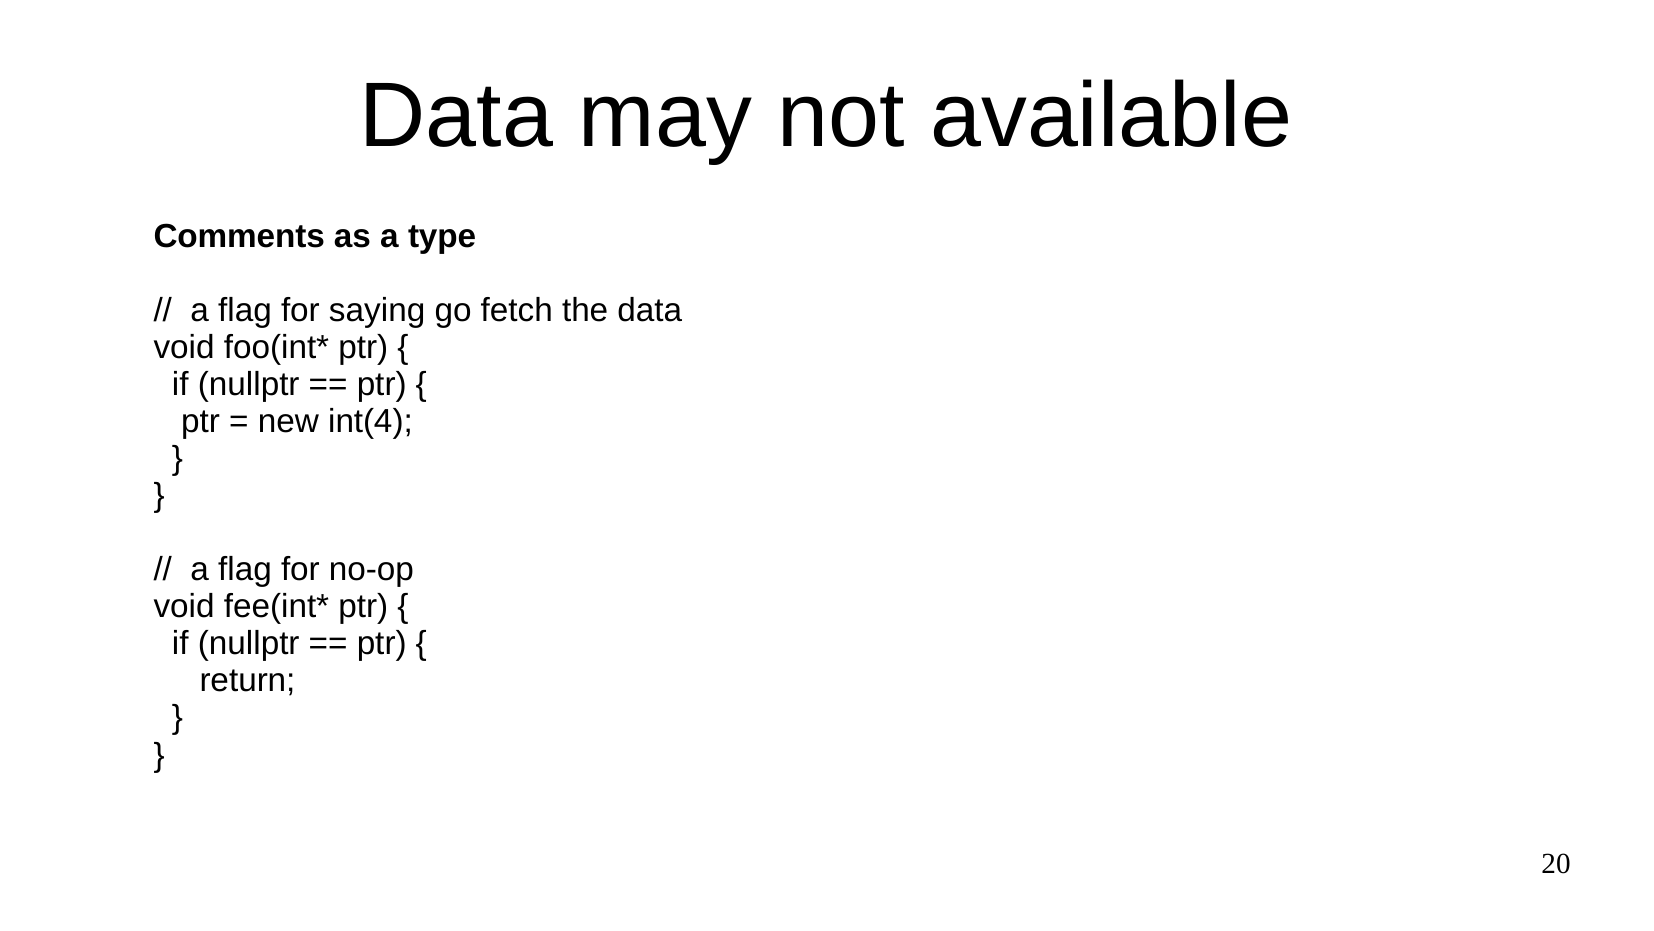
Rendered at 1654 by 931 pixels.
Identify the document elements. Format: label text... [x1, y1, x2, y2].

list Comments as a type // a flag for saying go fetch the data void foo(int* ptr) { if (nullptr == ptr) { ptr = new int(4); } } // a flag for no-op void fee(int* ptr) { if (nullptr == ptr) { return; } } [82, 217, 1571, 758]
title Data may not available [82, 37, 1571, 193]
